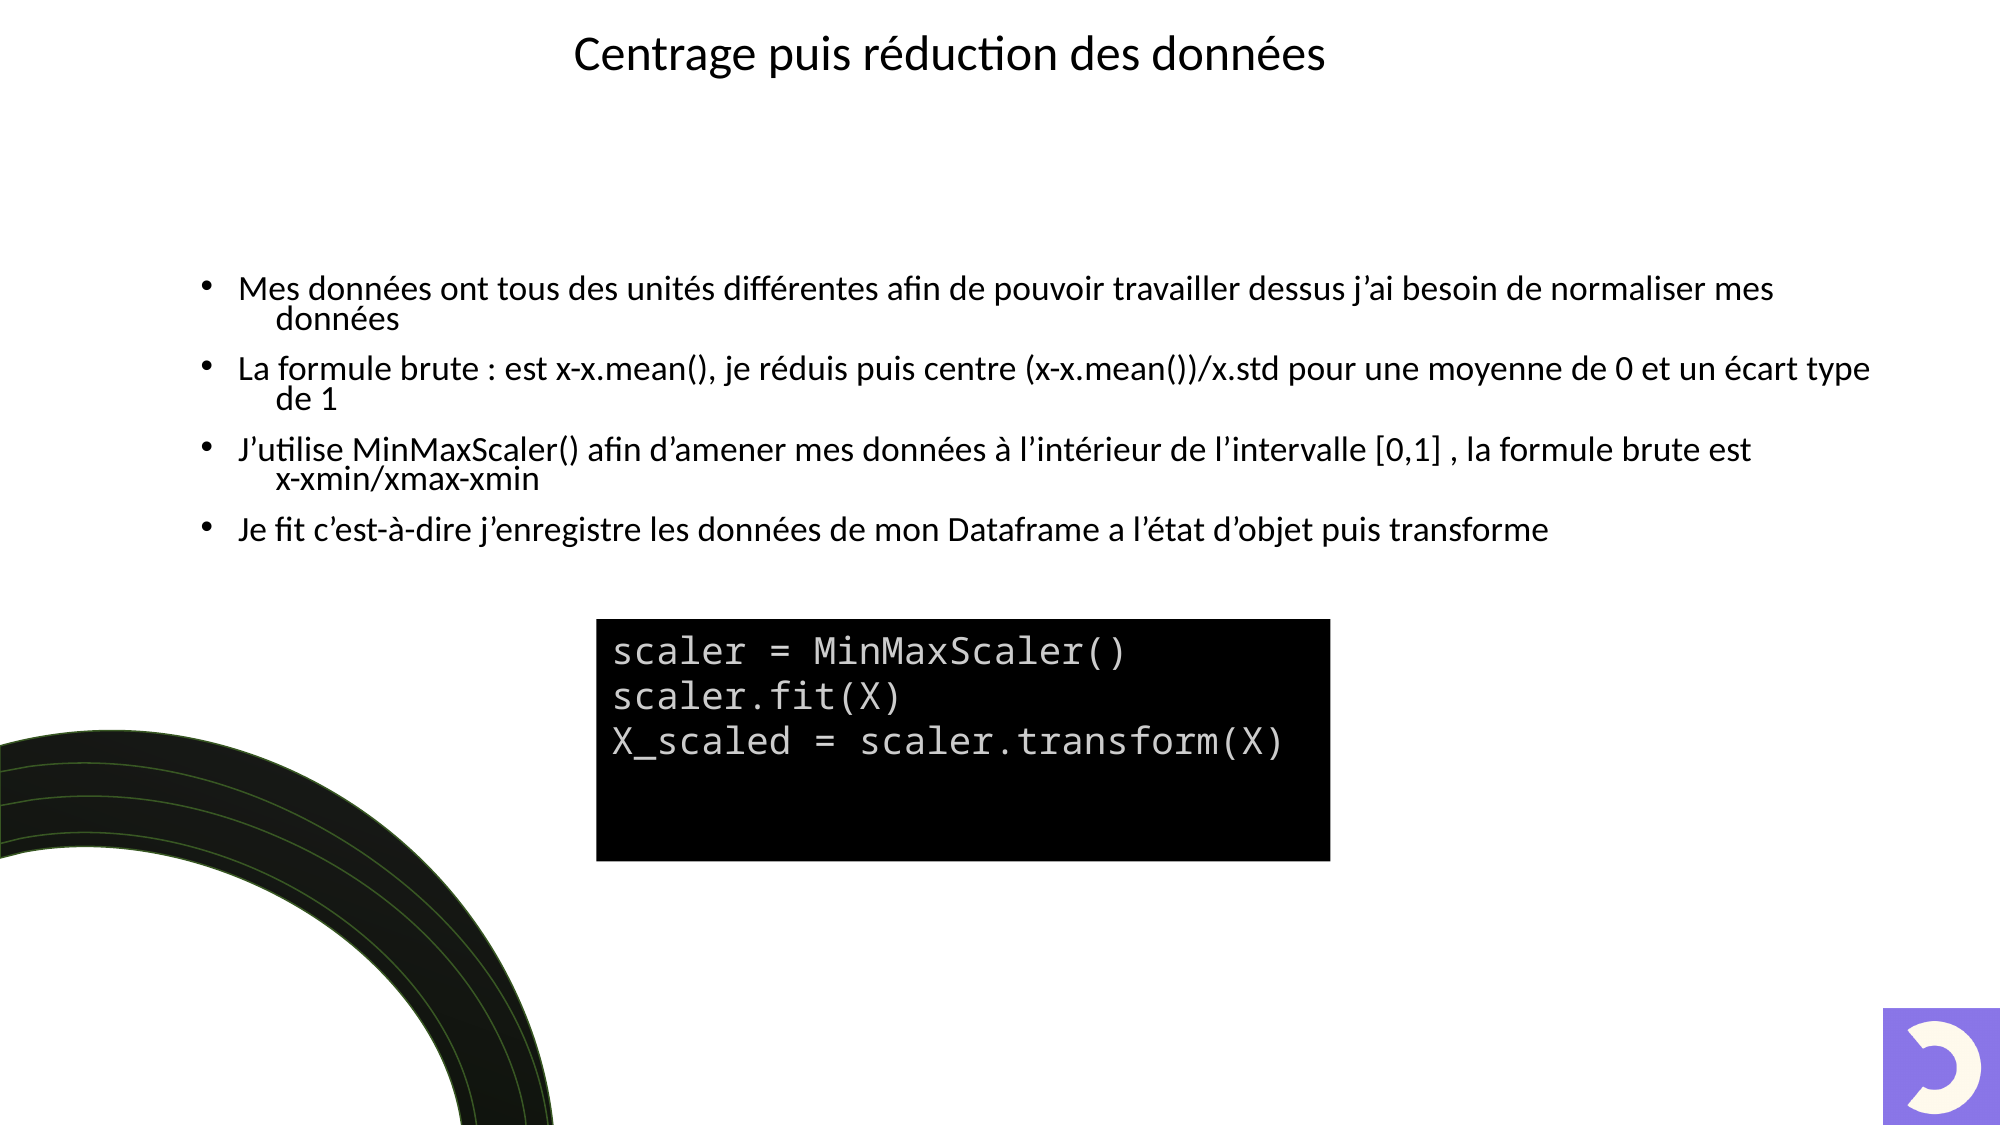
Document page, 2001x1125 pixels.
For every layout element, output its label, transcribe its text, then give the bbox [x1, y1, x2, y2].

list Mes données ont tous des unités différentes afin de pouvoir travailler dessus j’ai besoin de normaliser mes données La formule brute : est x-x.mean(), je réduis puis centre (x-x.mean())/x.std pour une moyenne de 0 et un écart type de 1 J’utilise MinMaxScaler() afin d’amener mes données à l’intérieur de l’intervalle [0,1] , la formule brute est x-xmin/xmax-xmin Je fit c’est-à-dire j’enregistre les données de mon Dataframe a l’état d’objet puis transforme [185, 269, 1911, 581]
text_box Centrage puis réduction des données [200, 20, 1701, 292]
text_box [0, 730, 553, 1125]
picture [1883, 1008, 2000, 1125]
text_box scaler = MinMaxScaler() scaler.fit(X) X_scaled = scaler.transform(X) [596, 619, 1331, 862]
